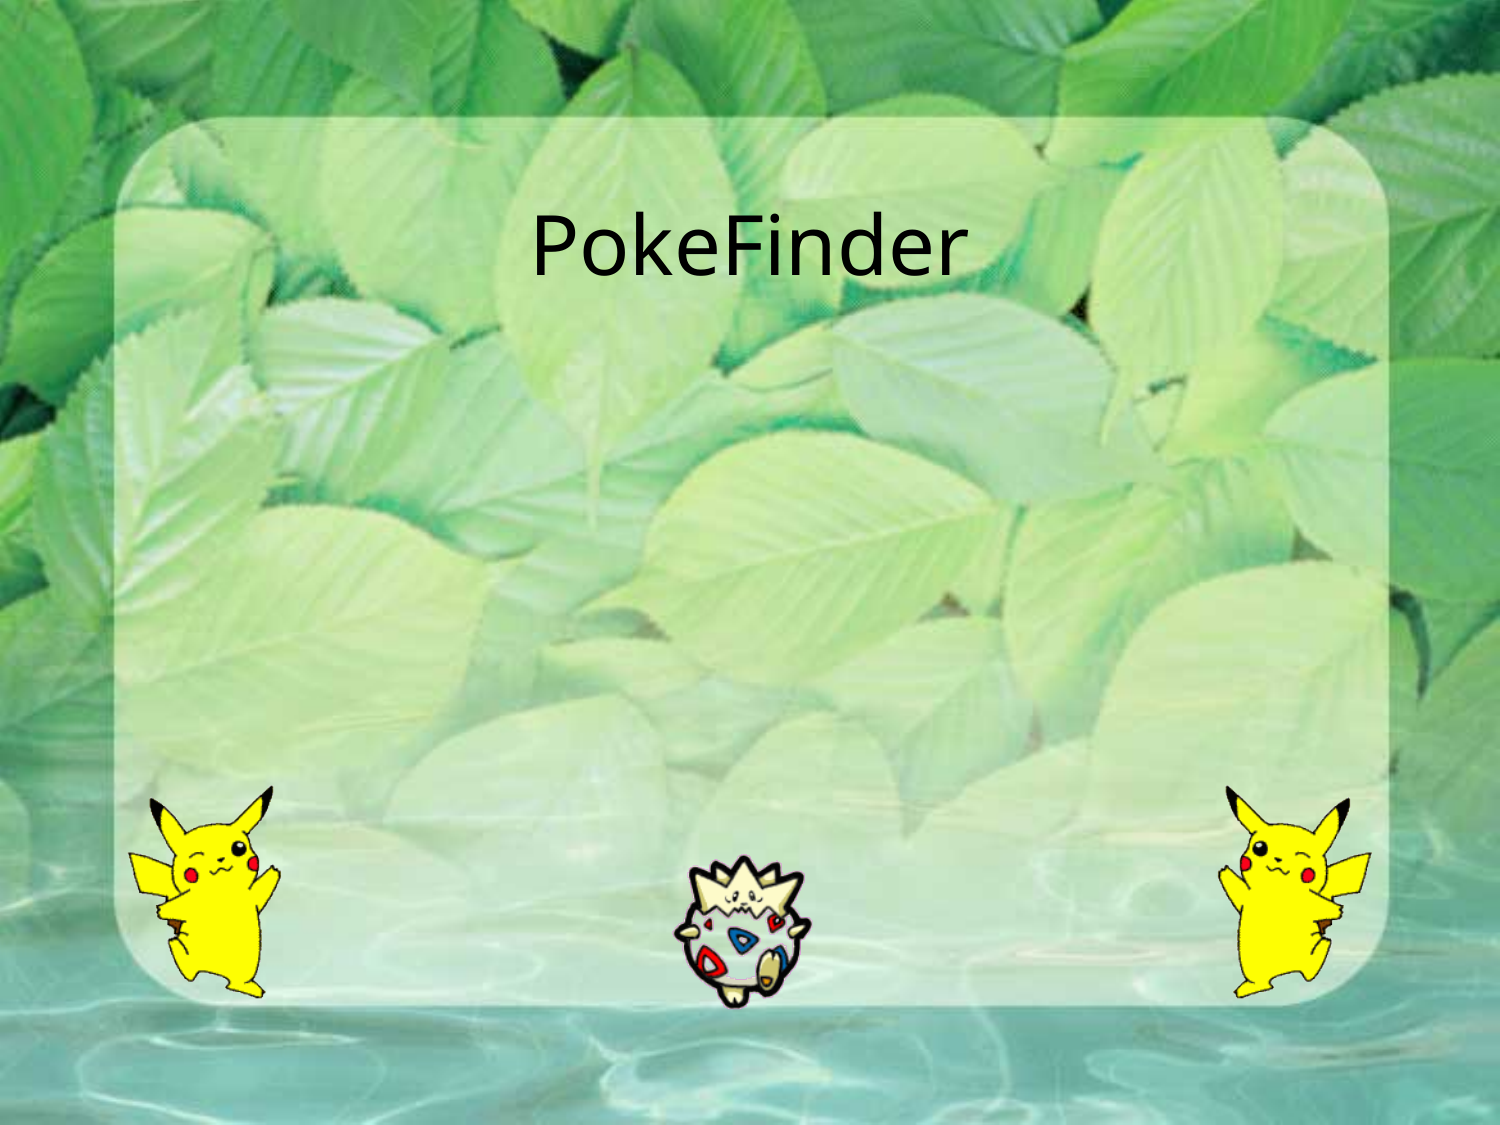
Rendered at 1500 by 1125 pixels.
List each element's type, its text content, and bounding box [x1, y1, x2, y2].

title PokeFinder [112, 121, 1388, 363]
picture [0, 0, 1500, 1125]
